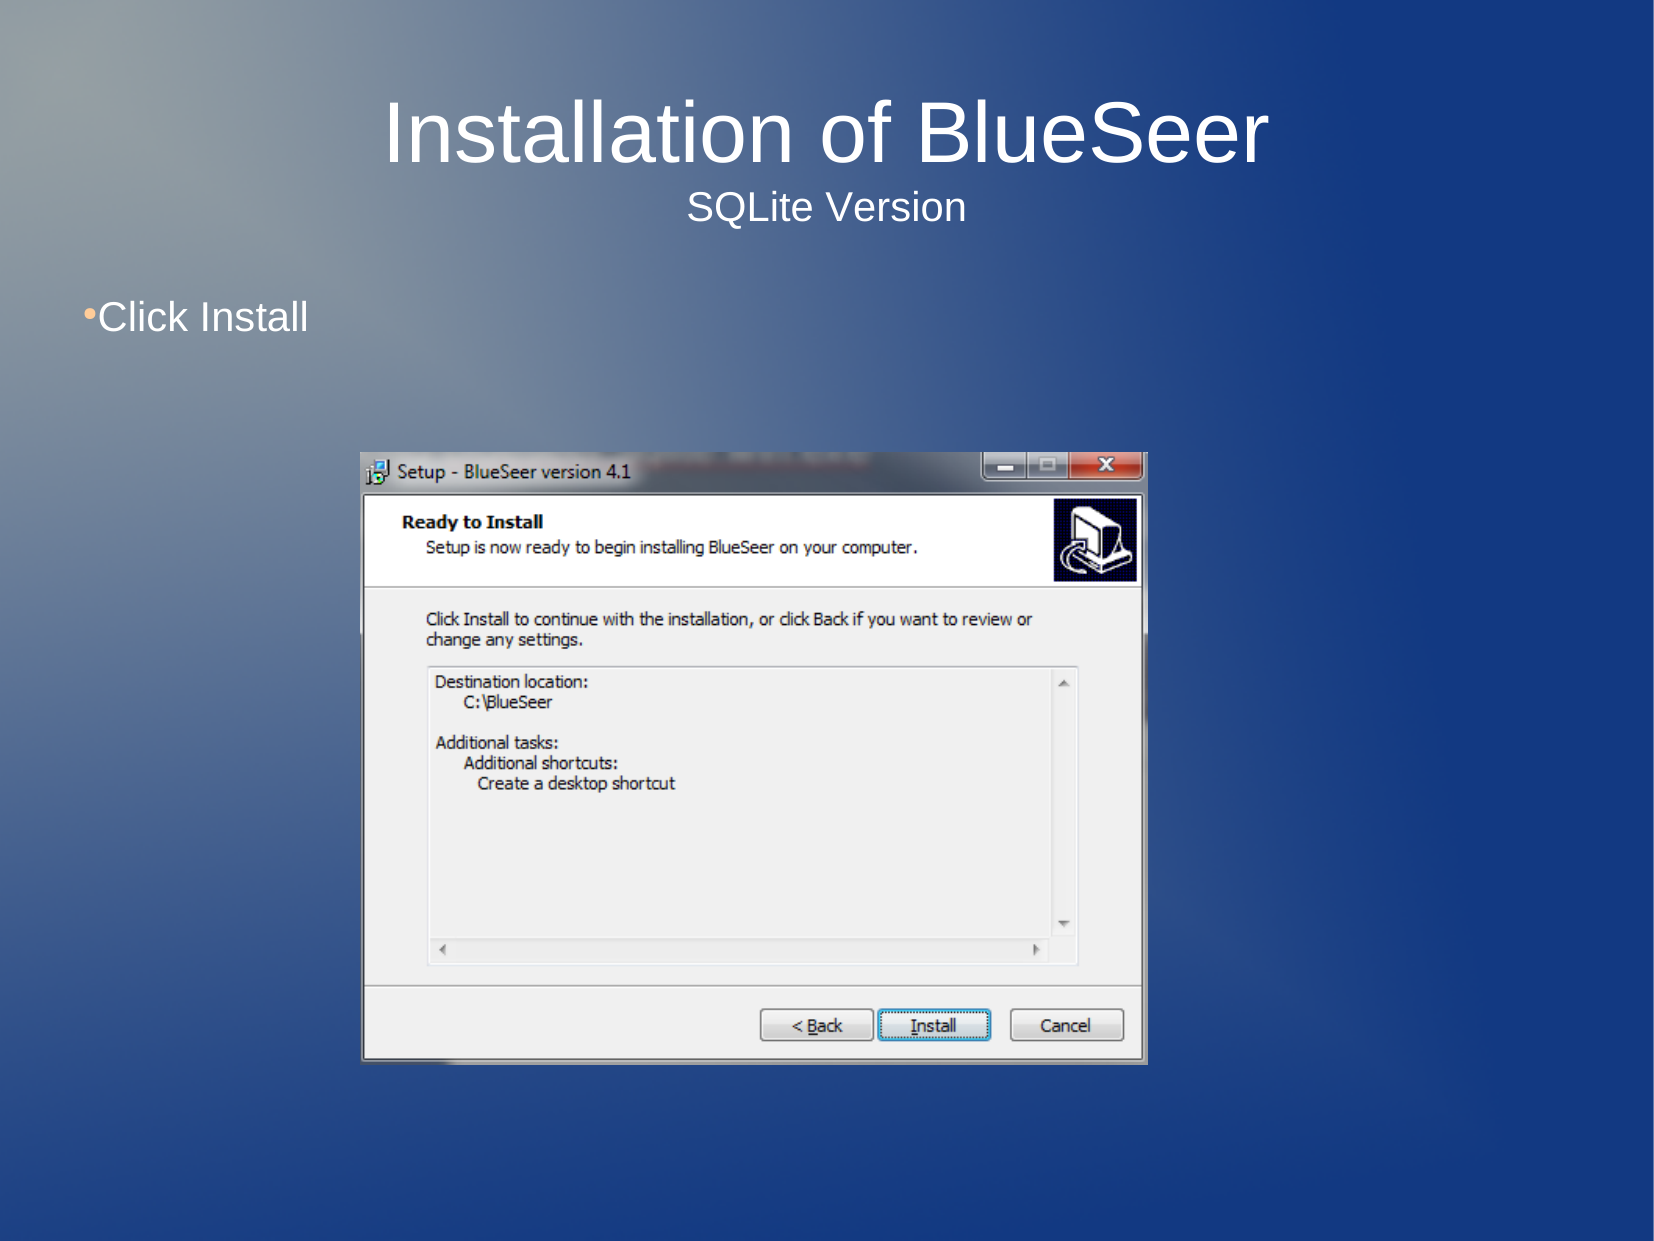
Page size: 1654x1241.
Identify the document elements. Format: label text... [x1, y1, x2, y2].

picture [0, 0, 1654, 1241]
title Installation of BlueSeer SQLite Version [82, 49, 1571, 257]
list Click Install [82, 290, 1571, 586]
